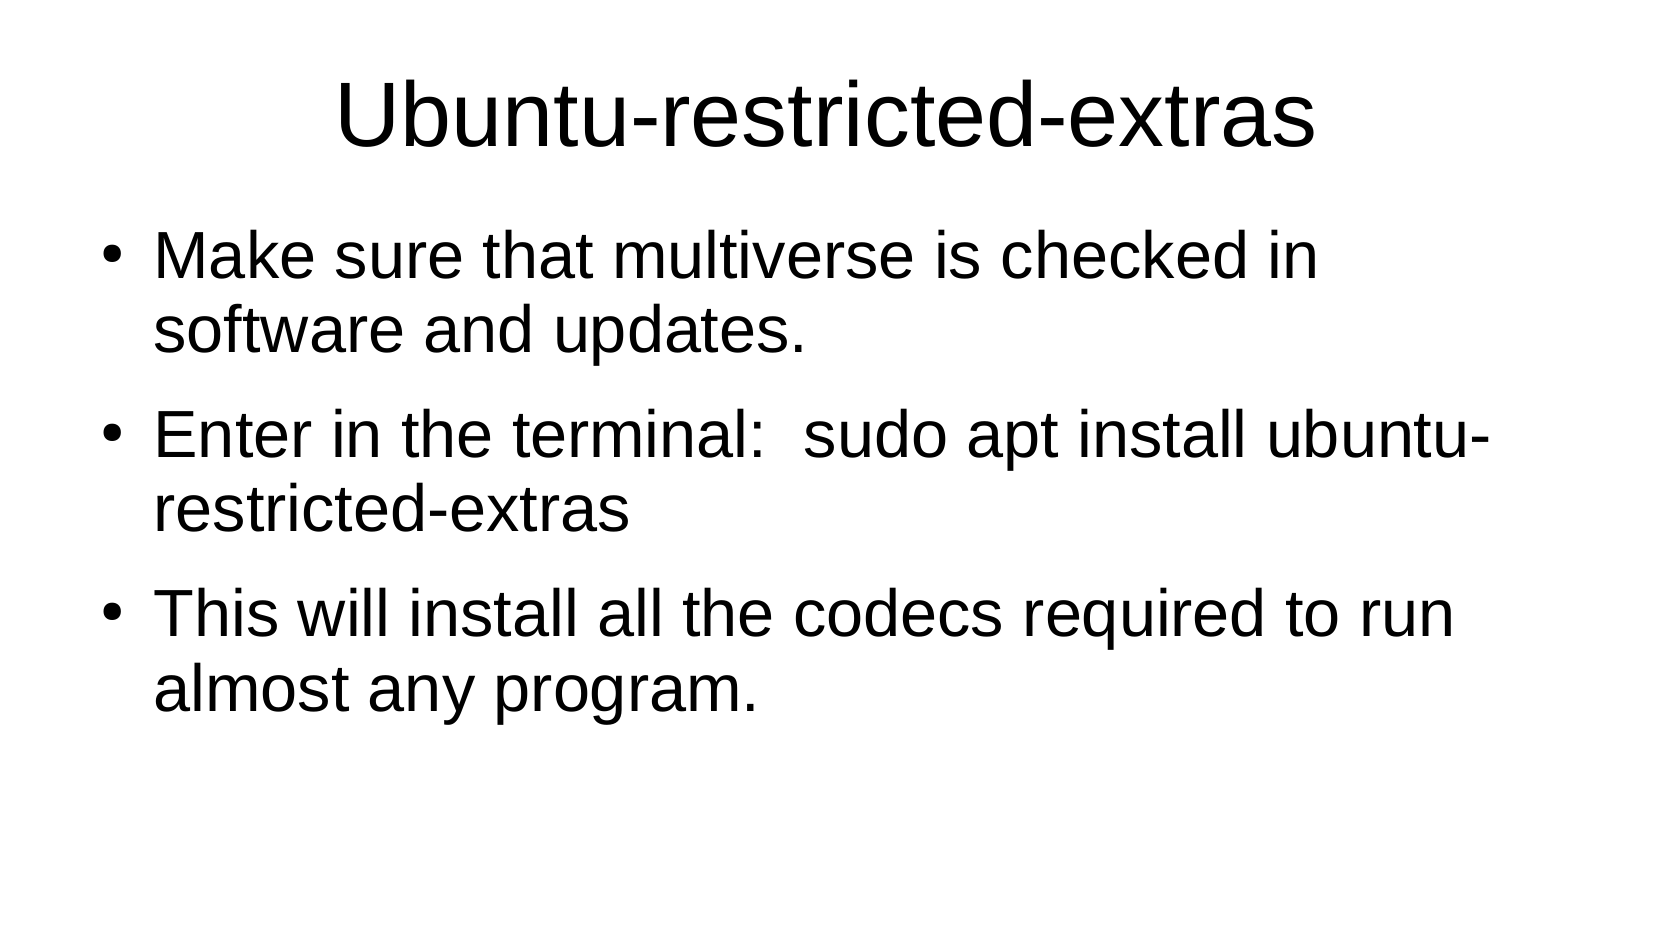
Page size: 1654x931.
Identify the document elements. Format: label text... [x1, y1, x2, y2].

title Ubuntu-restricted-extras [82, 37, 1571, 193]
list Make sure that multiverse is checked in software and updates. Enter in the terminal: sudo apt install ubuntu-restricted-extras This will install all the codecs required to run almost any program. [82, 217, 1571, 758]
